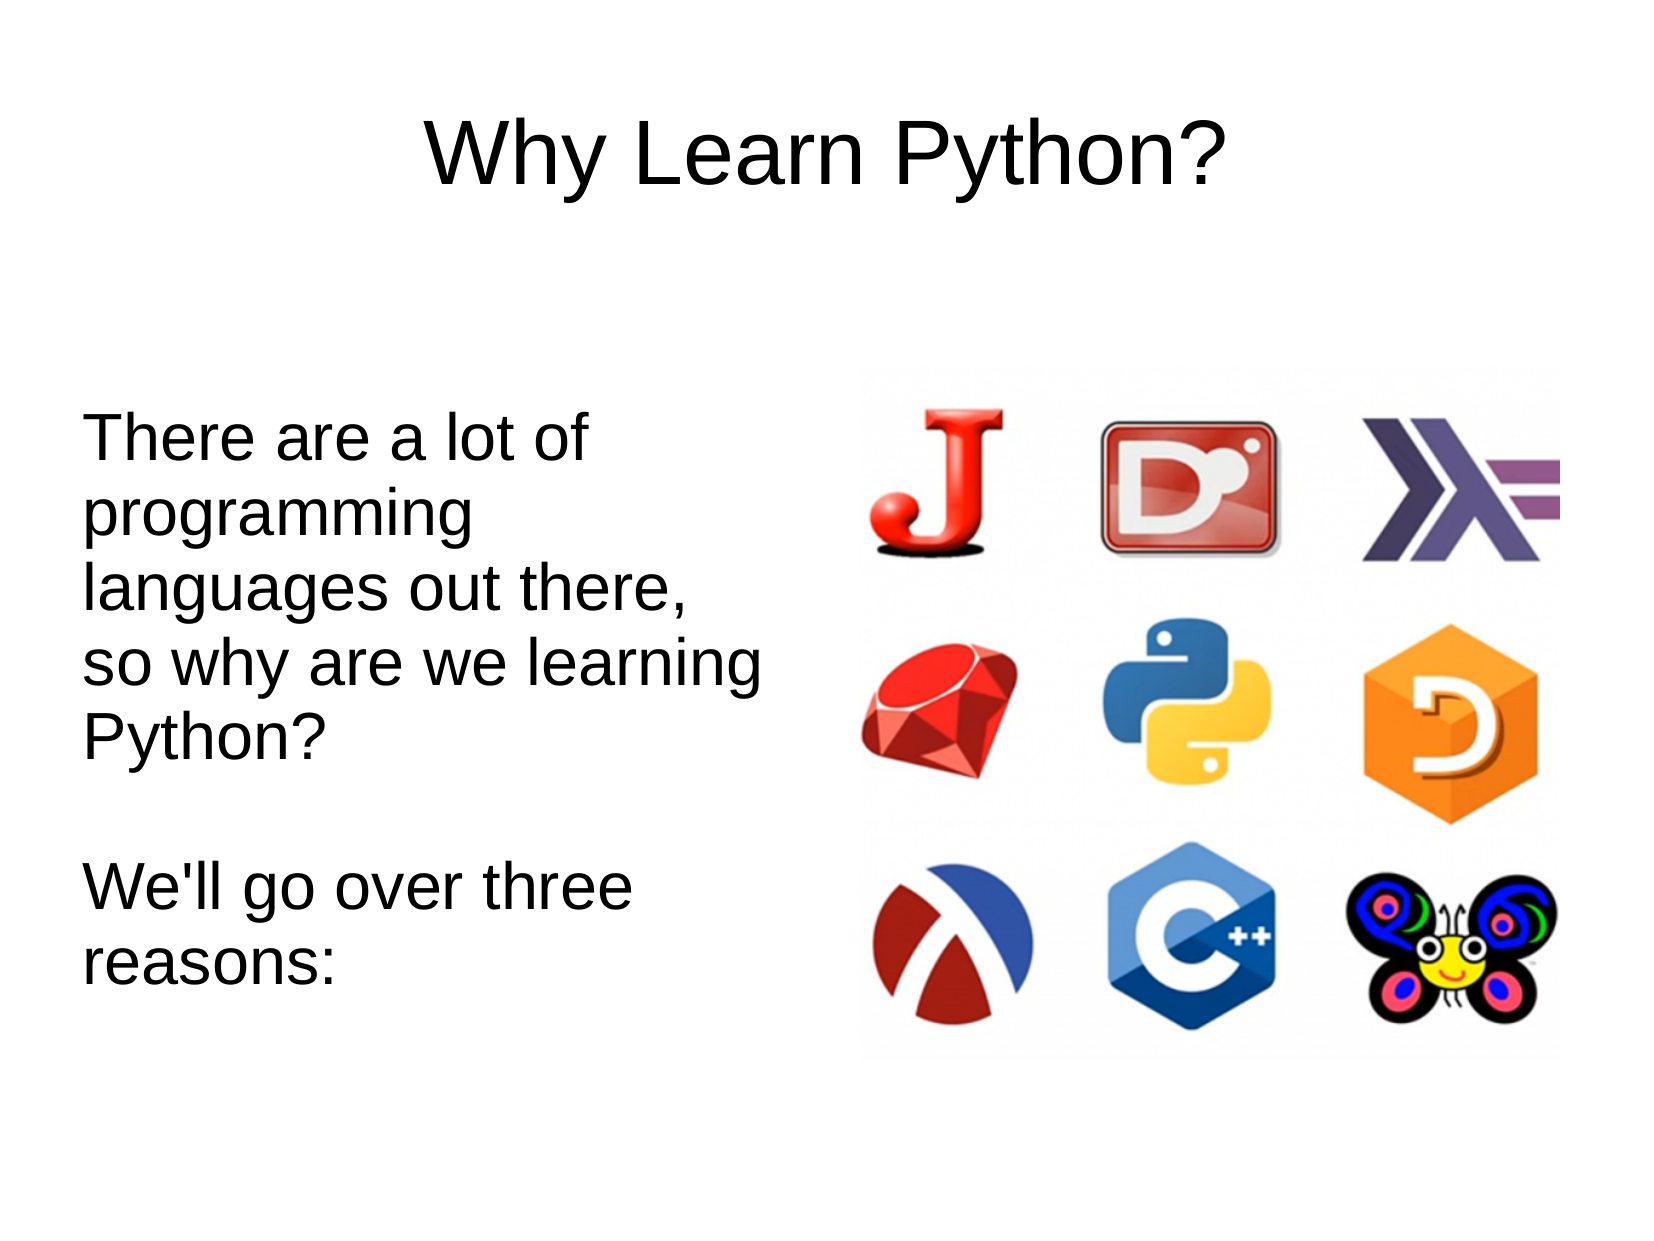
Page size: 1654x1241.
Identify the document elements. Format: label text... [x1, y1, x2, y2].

title Why Learn Python? [82, 49, 1571, 257]
picture [859, 366, 1560, 1063]
subtitle There are a lot of programming languages out there, so why are we learning Python? We'll go over three reasons: [82, 288, 1571, 1111]
